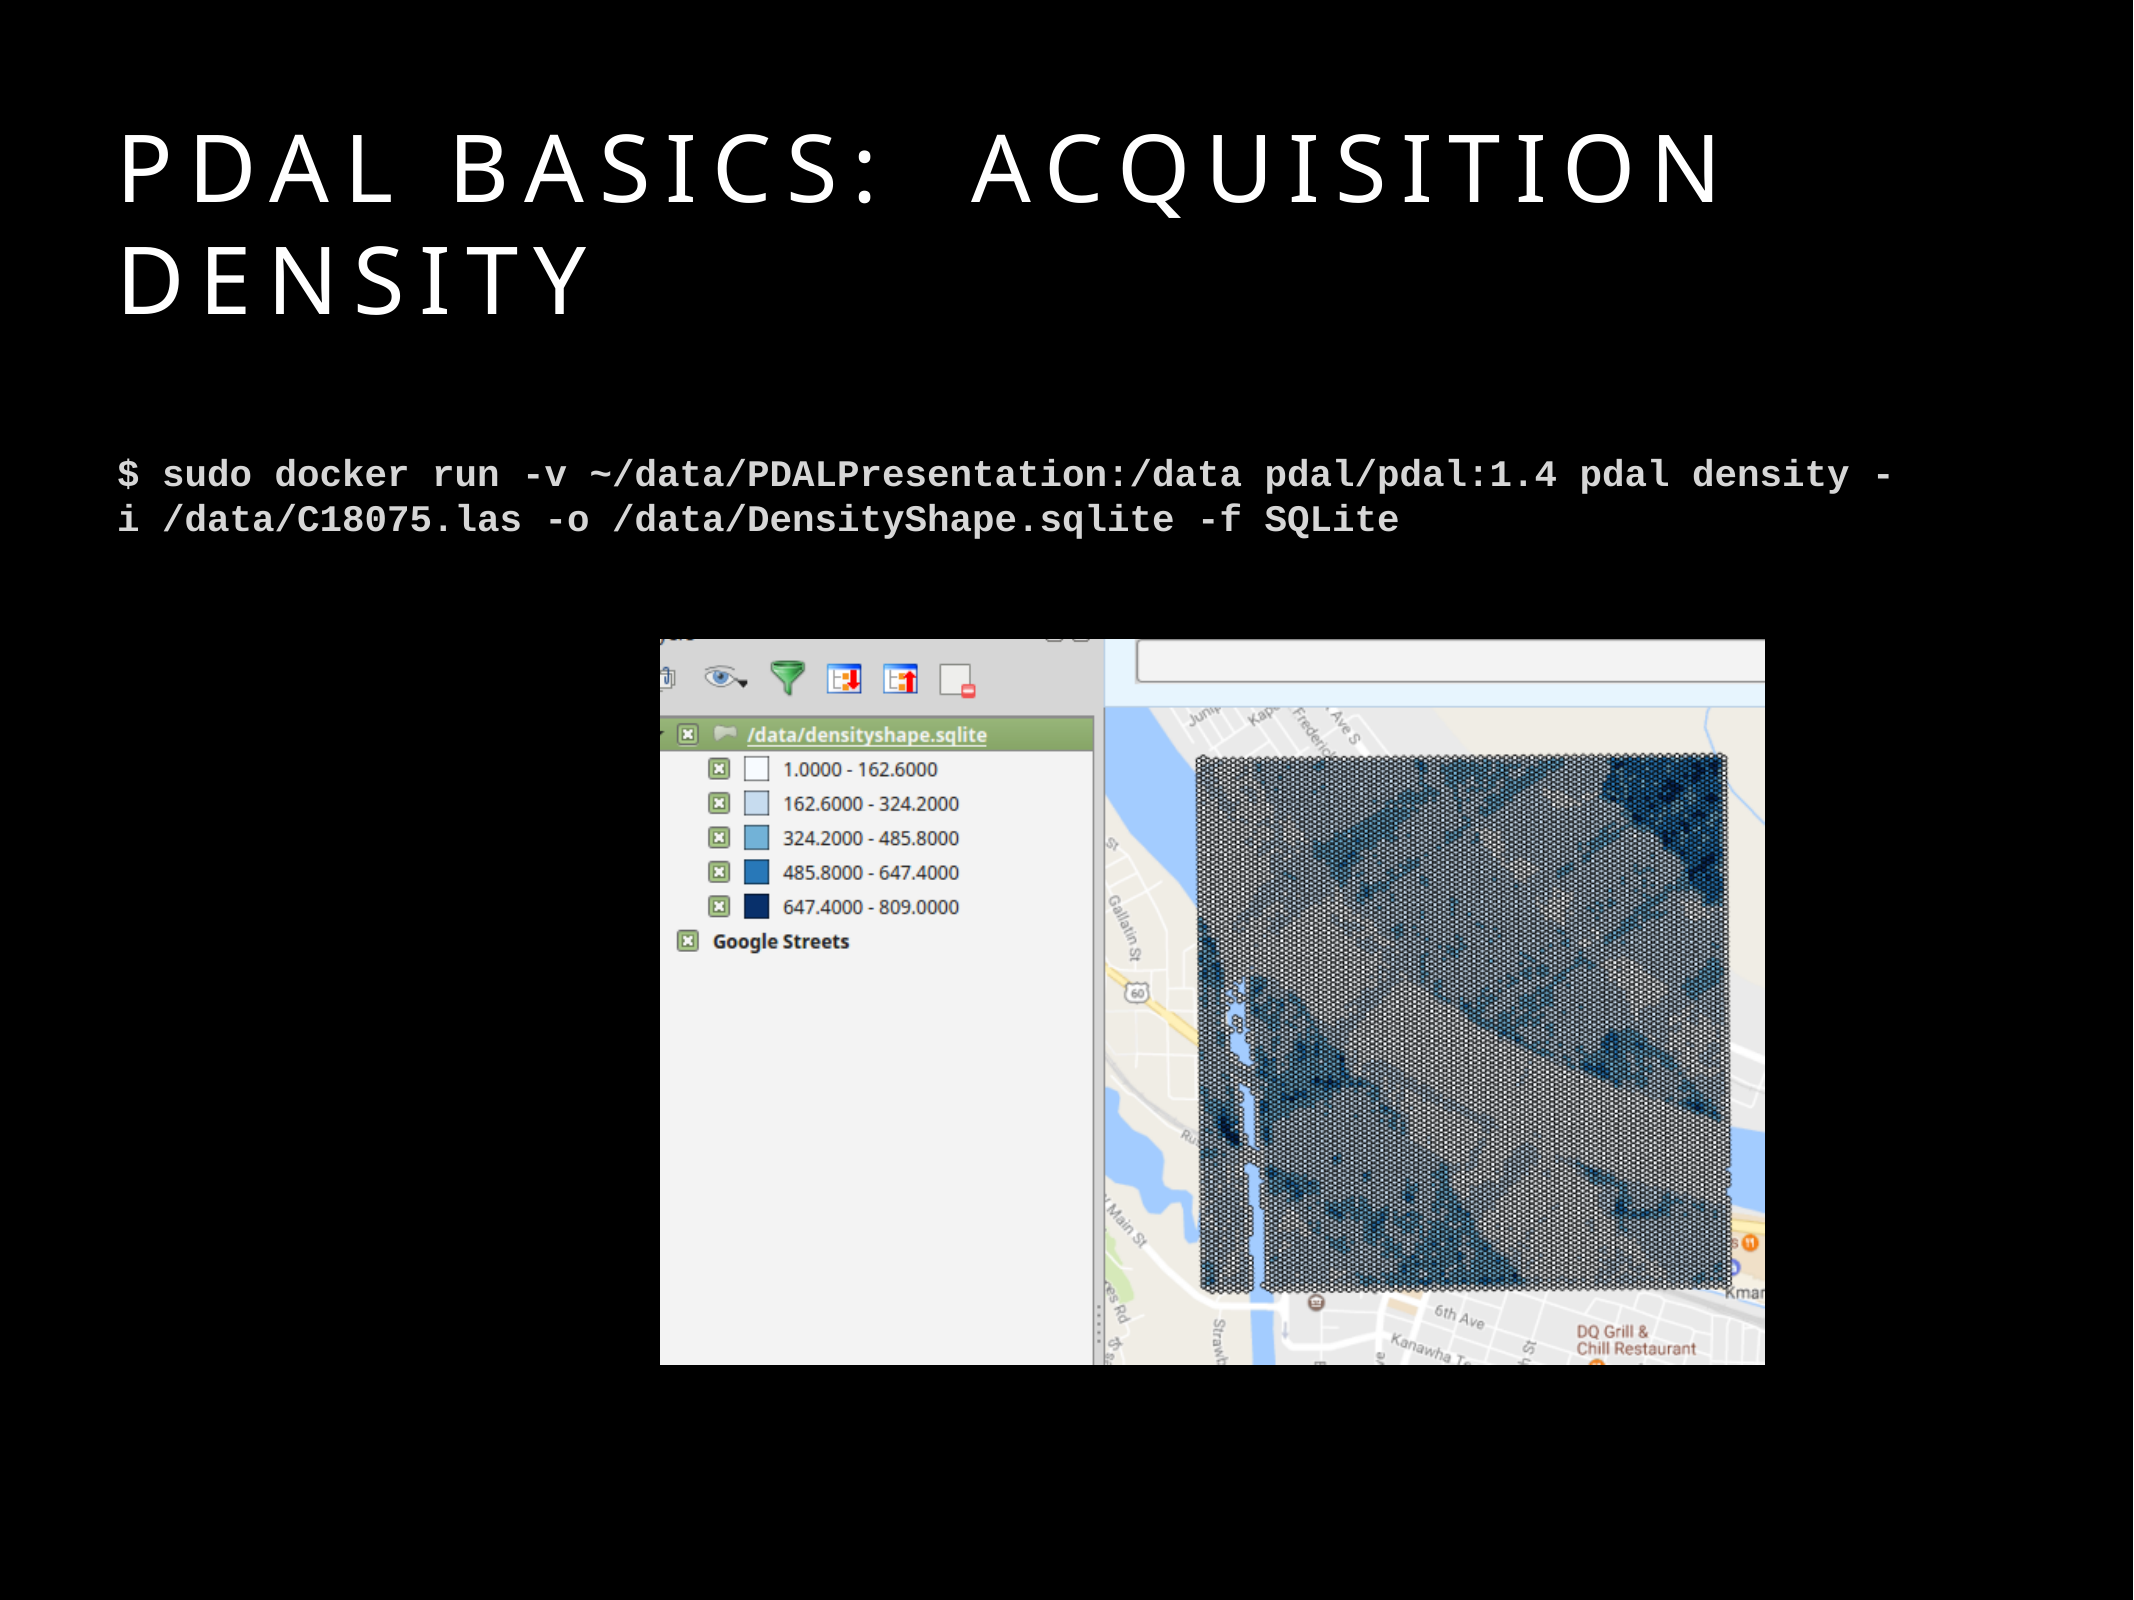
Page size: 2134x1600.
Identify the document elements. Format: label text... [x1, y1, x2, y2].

picture [660, 639, 1765, 1366]
title PDAL Basics: acquisition density [108, 99, 2025, 334]
text_box $ sudo docker run -v ~/data/PDALPresentation:/data pdal/pdal:1.4 pdal density -i /data/C18075.las -o /data/DensityShape.sqlite -f SQLite [108, 440, 1906, 548]
